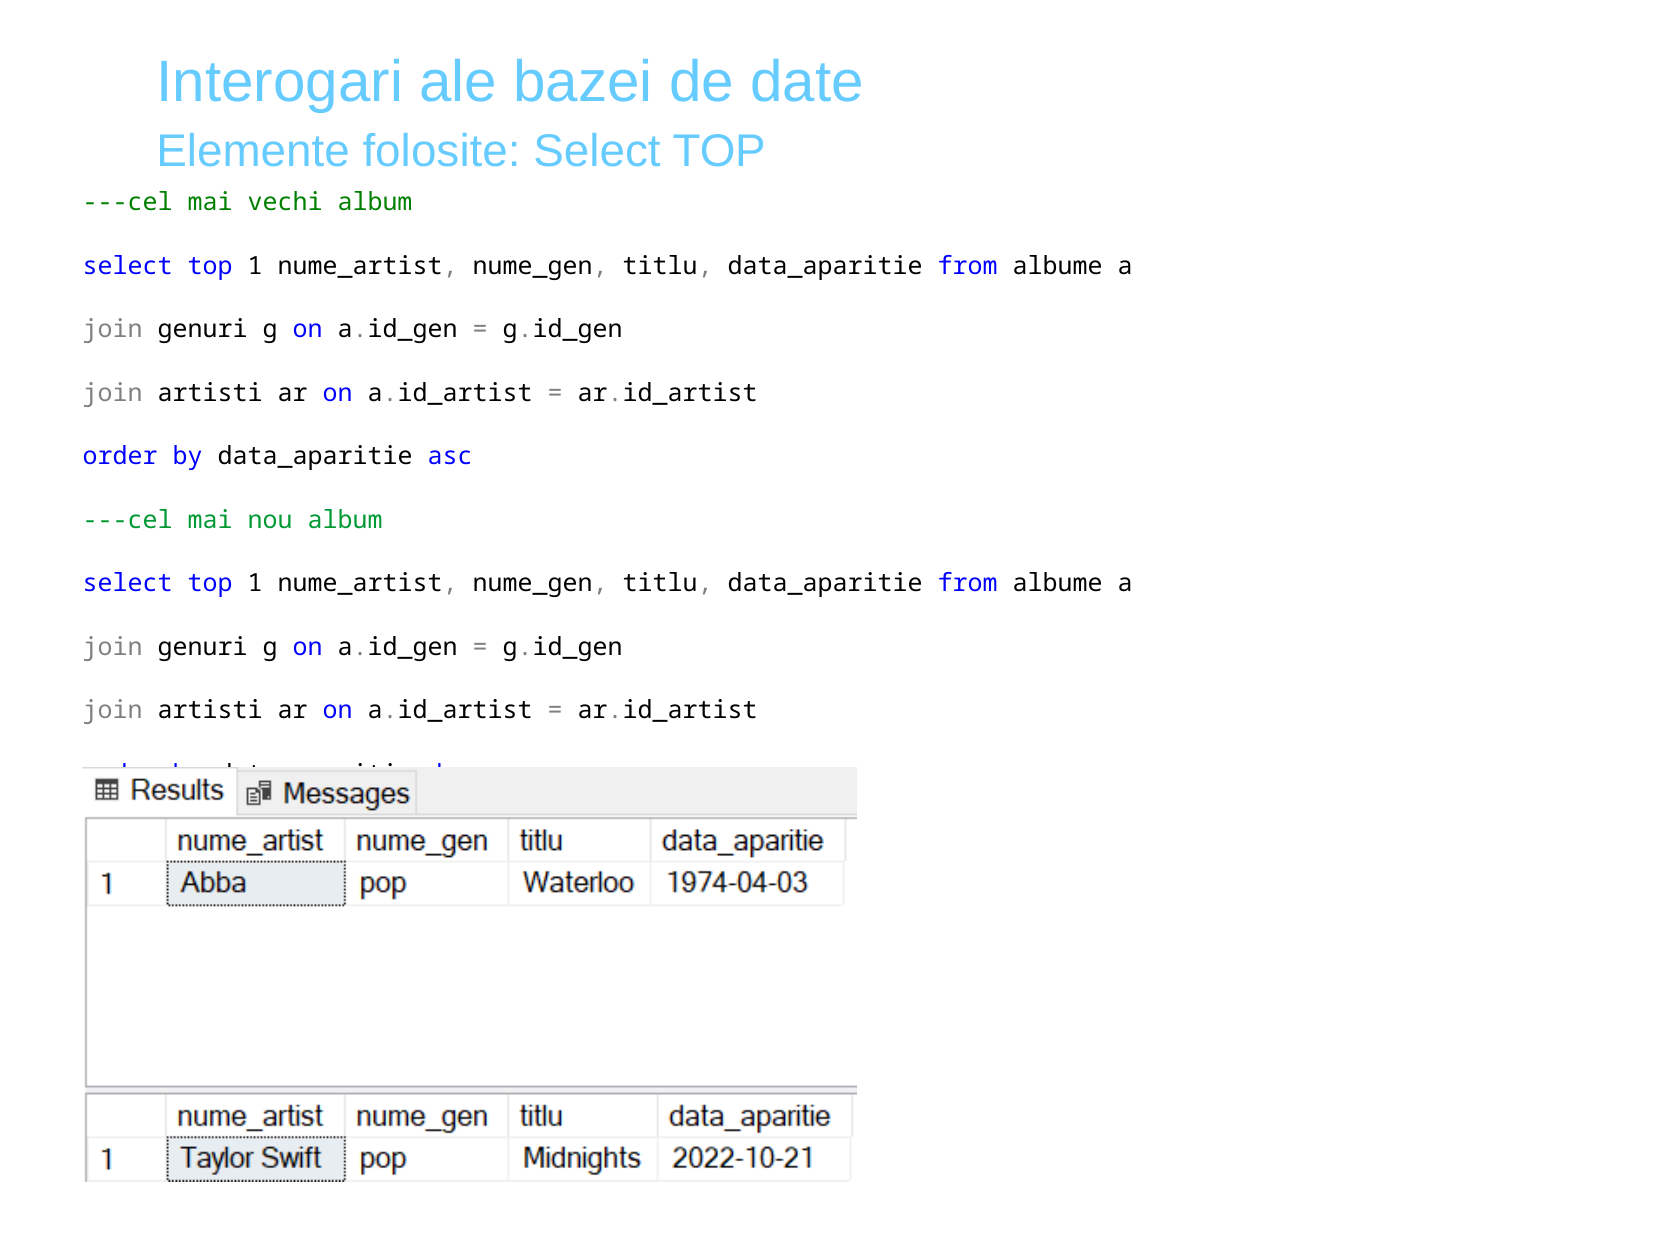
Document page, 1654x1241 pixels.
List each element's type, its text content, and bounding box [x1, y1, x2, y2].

title Interogari ale bazei de date Elemente folosite: Select TOP [82, 48, 1571, 179]
list ---cel mai vechi album select top 1 nume_artist, nume_gen, titlu, data_aparitie from albume a join genuri g on a.id_gen = g.id_gen join artisti ar on a.id_artist = ar.id_artist order by data_aparitie asc ---cel mai nou album select top 1 nume_artist, nume_gen, titlu, data_aparitie from albume a join genuri g on a.id_gen = g.id_gen join artisti ar on a.id_artist = ar.id_artist order by data_aparitie desc [82, 183, 1571, 751]
picture [82, 767, 857, 1182]
